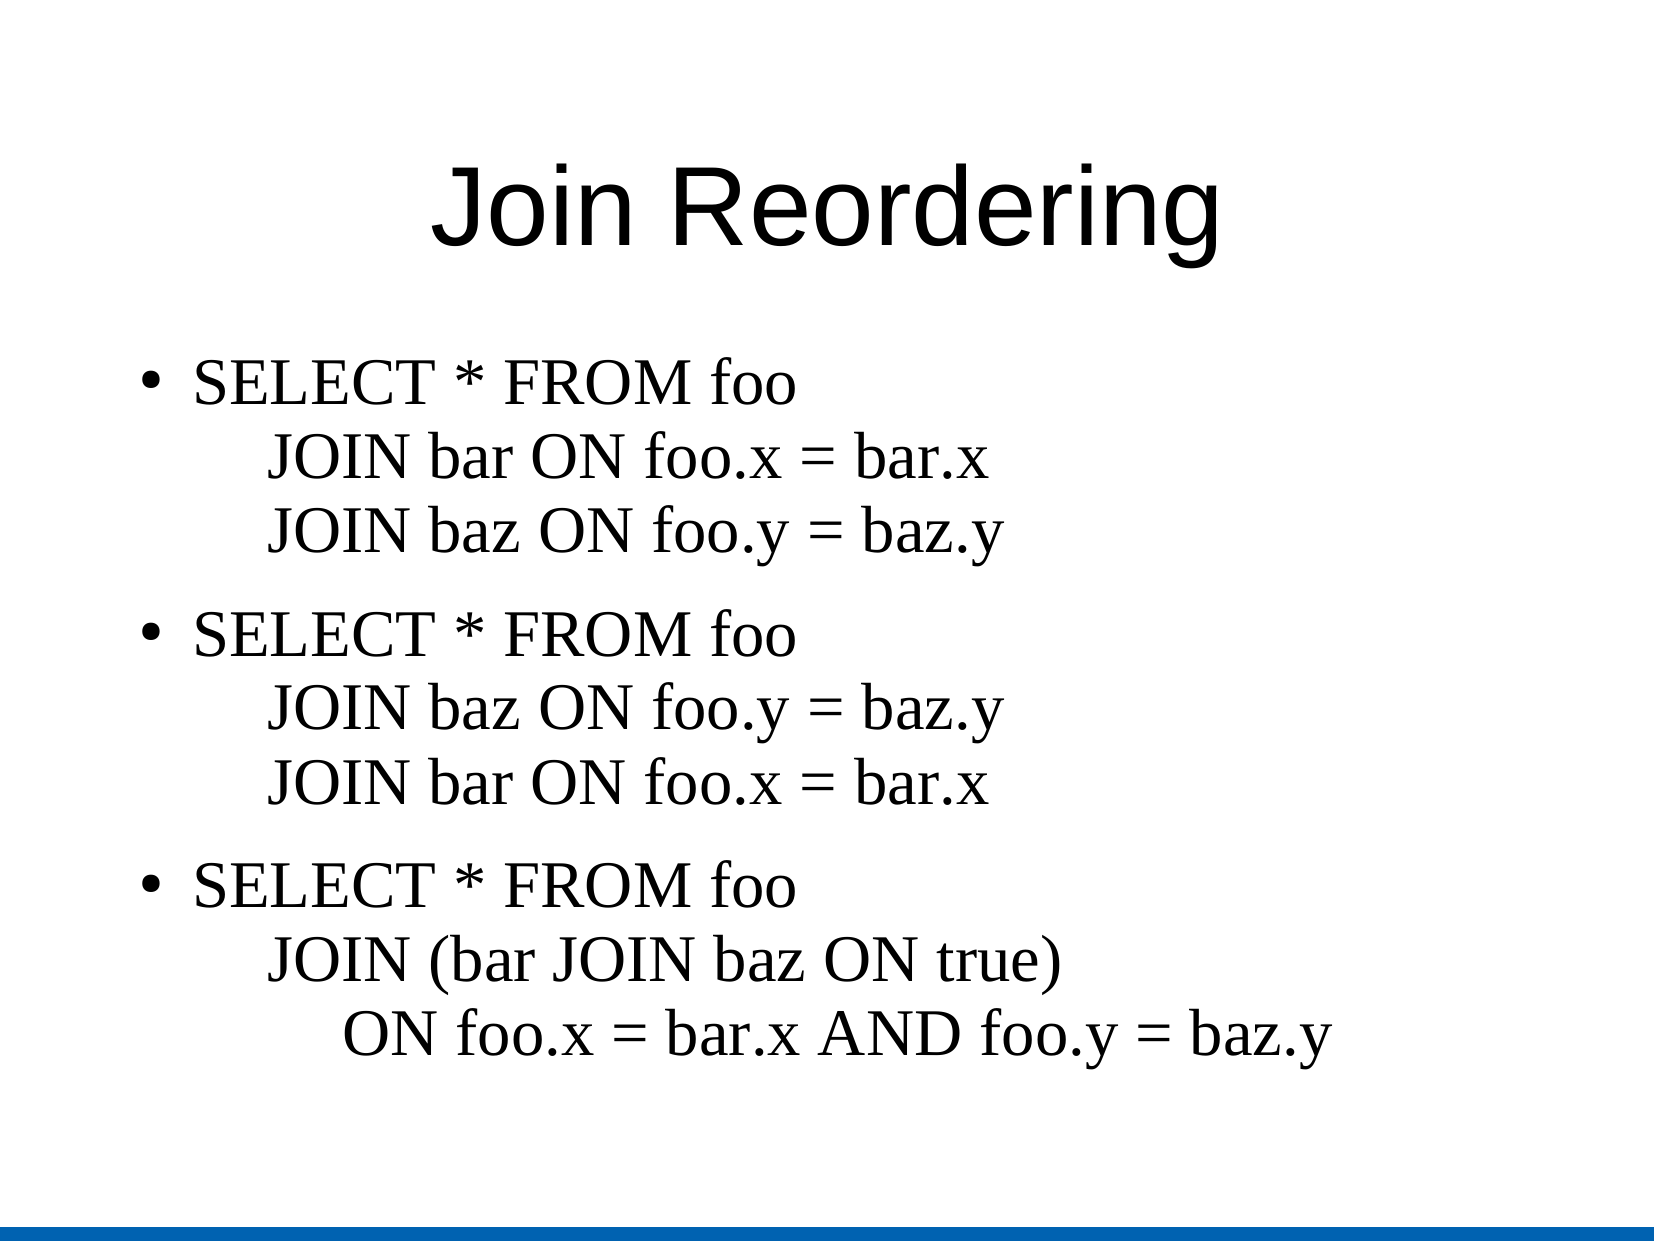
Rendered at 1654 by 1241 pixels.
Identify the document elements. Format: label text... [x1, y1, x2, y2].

title Join Reordering [121, 102, 1533, 311]
list SELECT * FROM foo JOIN bar ON foo.x = bar.x JOIN baz ON foo.y = baz.y SELECT * FROM foo JOIN baz ON foo.y = baz.y JOIN bar ON foo.x = bar.x SELECT * FROM foo JOIN (bar JOIN baz ON true) ON foo.x = bar.x AND foo.y = baz.y [121, 344, 1533, 1132]
